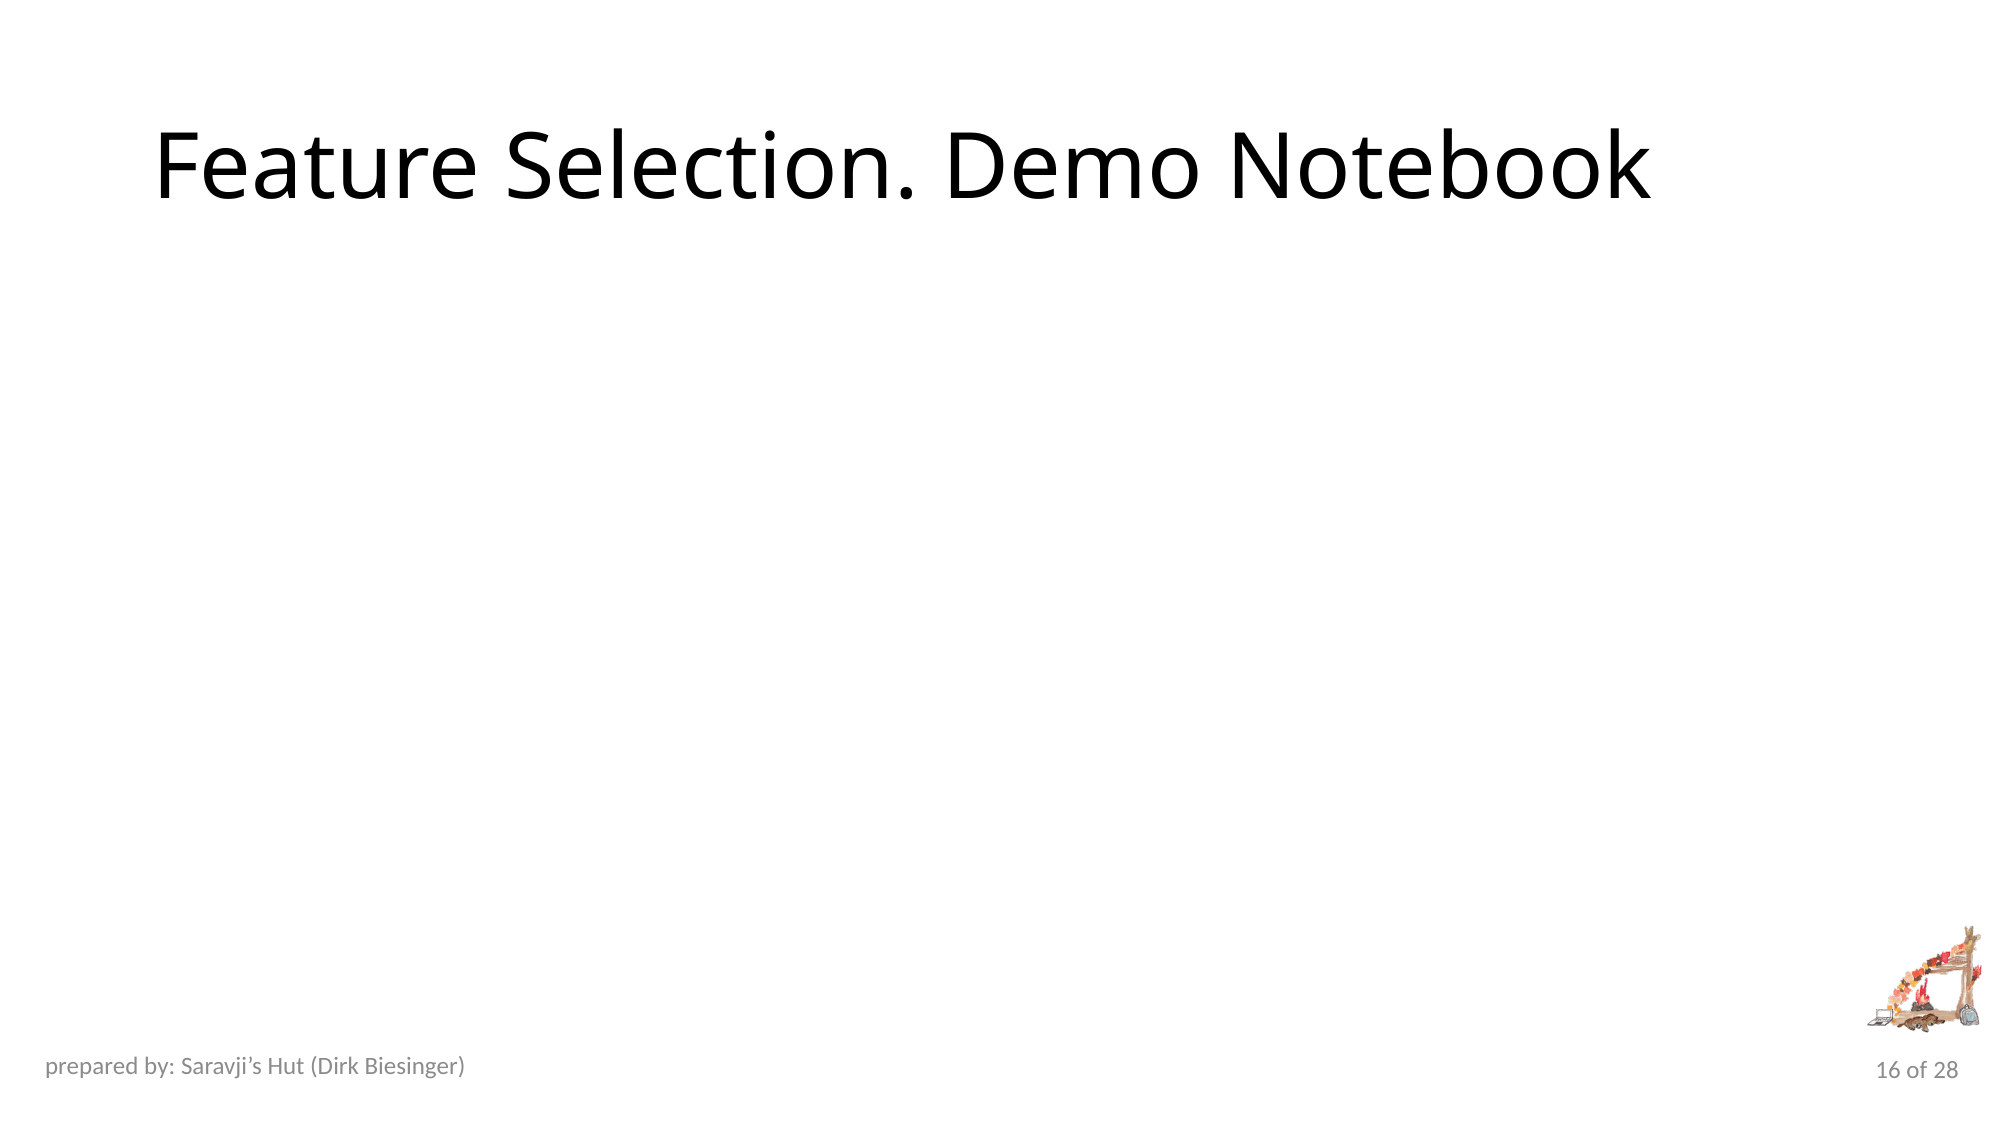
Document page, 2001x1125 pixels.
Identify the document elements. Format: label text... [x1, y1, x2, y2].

picture [1853, 908, 1996, 1050]
title Feature Selection. Demo Notebook [137, 59, 1863, 278]
